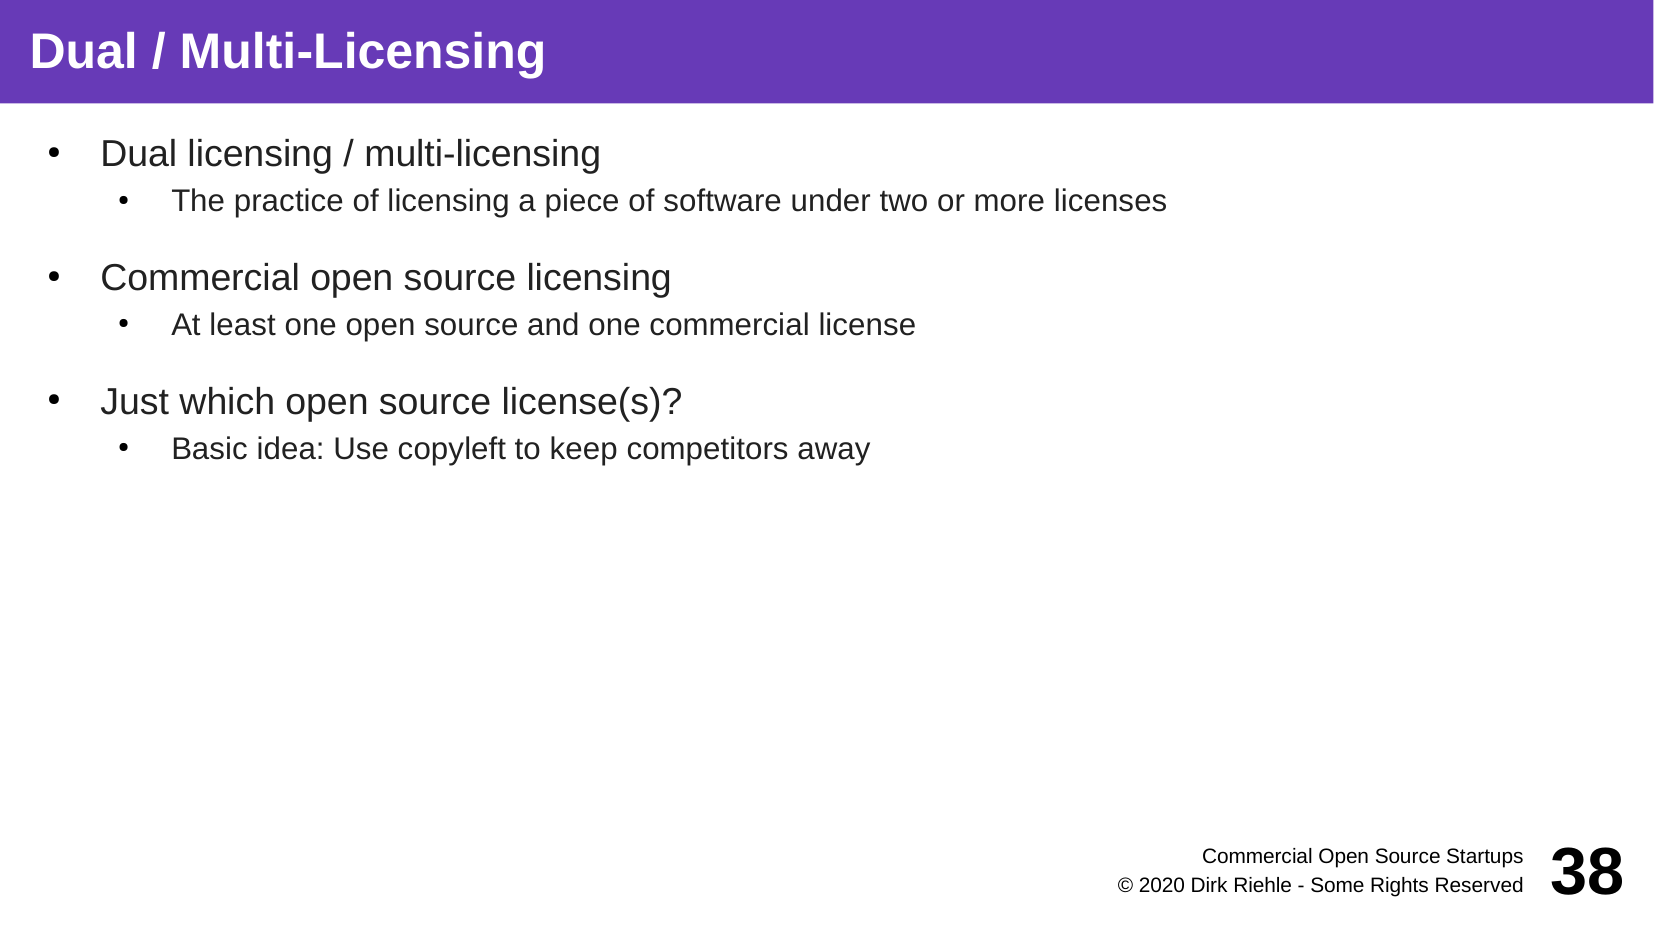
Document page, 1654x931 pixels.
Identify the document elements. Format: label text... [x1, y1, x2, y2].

list Dual licensing / multi-licensing The practice of licensing a piece of software under two or more licenses Commercial open source licensing At least one open source and one commercial license Just which open source license(s)? Basic idea: Use copyleft to keep competitors away [29, 132, 1625, 813]
title Dual / Multi-Licensing [0, 0, 1654, 104]
